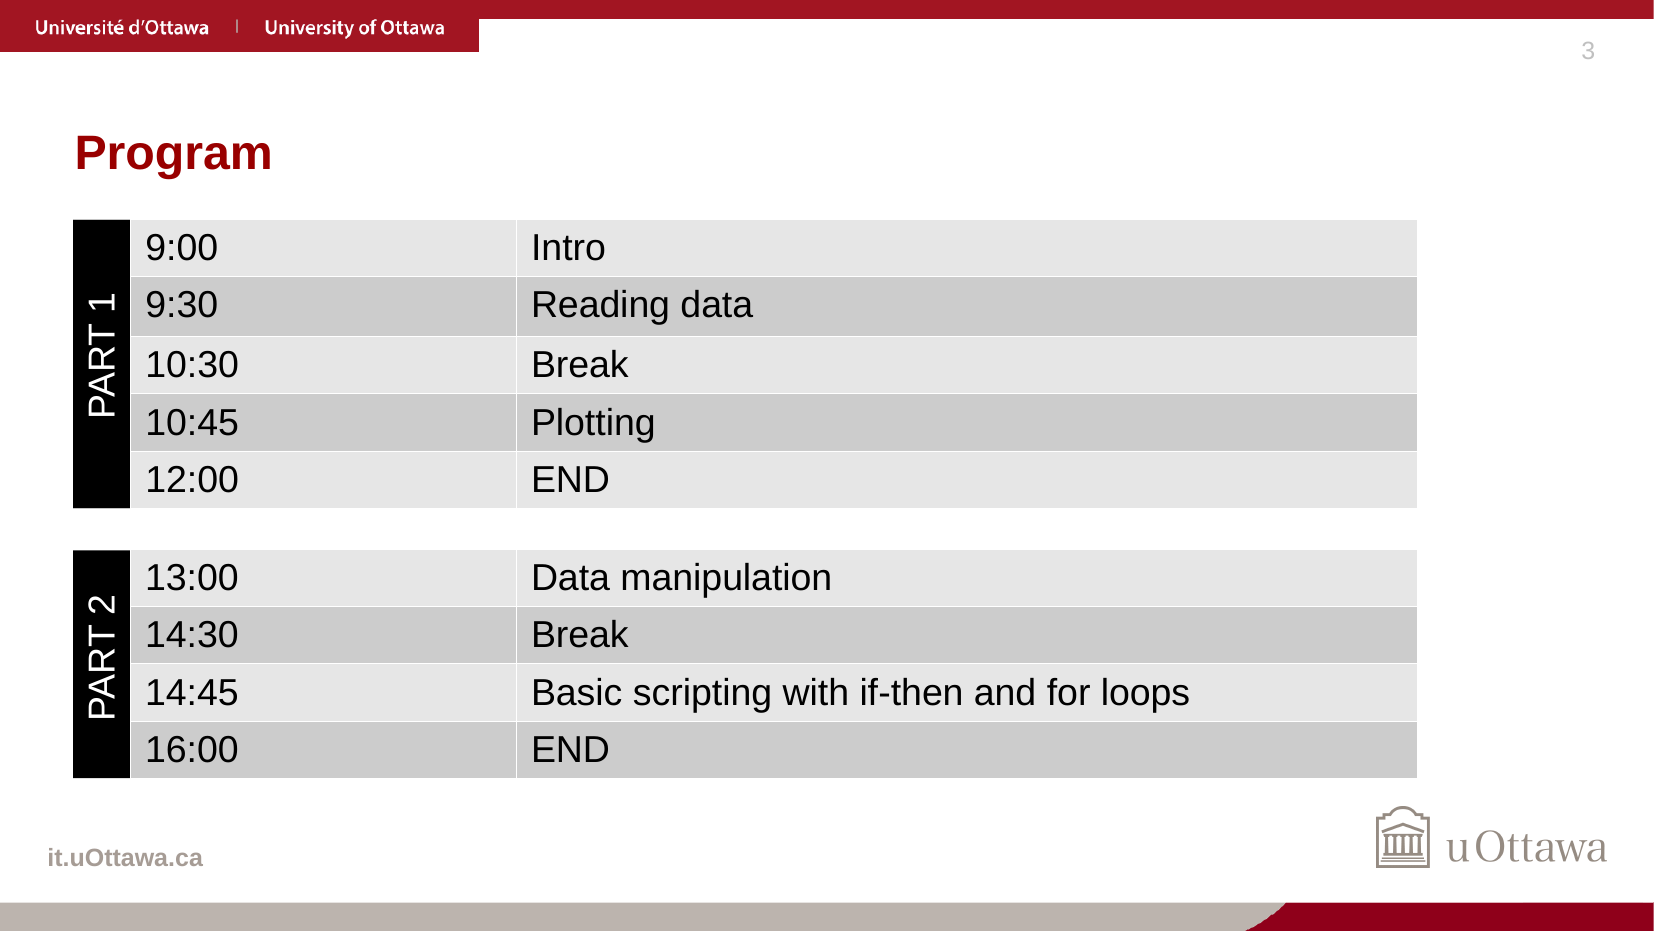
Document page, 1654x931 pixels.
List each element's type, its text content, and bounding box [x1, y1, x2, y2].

picture [1376, 806, 1607, 868]
table_cell 12:00 [131, 452, 516, 508]
table_cell 9:30 [131, 277, 516, 336]
table_cell Basic scripting with if-then and for loops [517, 664, 1417, 721]
table_cell 16:00 [131, 722, 516, 778]
table_header Data manipulation [517, 550, 1417, 606]
table_cell 10:45 [131, 394, 516, 451]
table_header 9:00 [131, 220, 516, 276]
picture [0, 903, 1654, 931]
table_cell Break [517, 337, 1417, 393]
table_header 13:00 [131, 550, 516, 606]
table_cell 14:45 [131, 664, 516, 721]
picture [0, 0, 1654, 52]
table_cell 10:30 [131, 337, 516, 393]
table_cell END [517, 722, 1417, 778]
text_box PART 1 [73, 219, 130, 509]
table_cell Reading data [517, 277, 1417, 336]
table_cell Break [517, 607, 1417, 663]
title Program [74, 93, 1481, 212]
table_cell Plotting [517, 394, 1417, 451]
table_header Intro [517, 220, 1417, 276]
text_box PART 2 [73, 550, 130, 779]
table_cell END [517, 452, 1417, 508]
table_cell 14:30 [131, 607, 516, 663]
